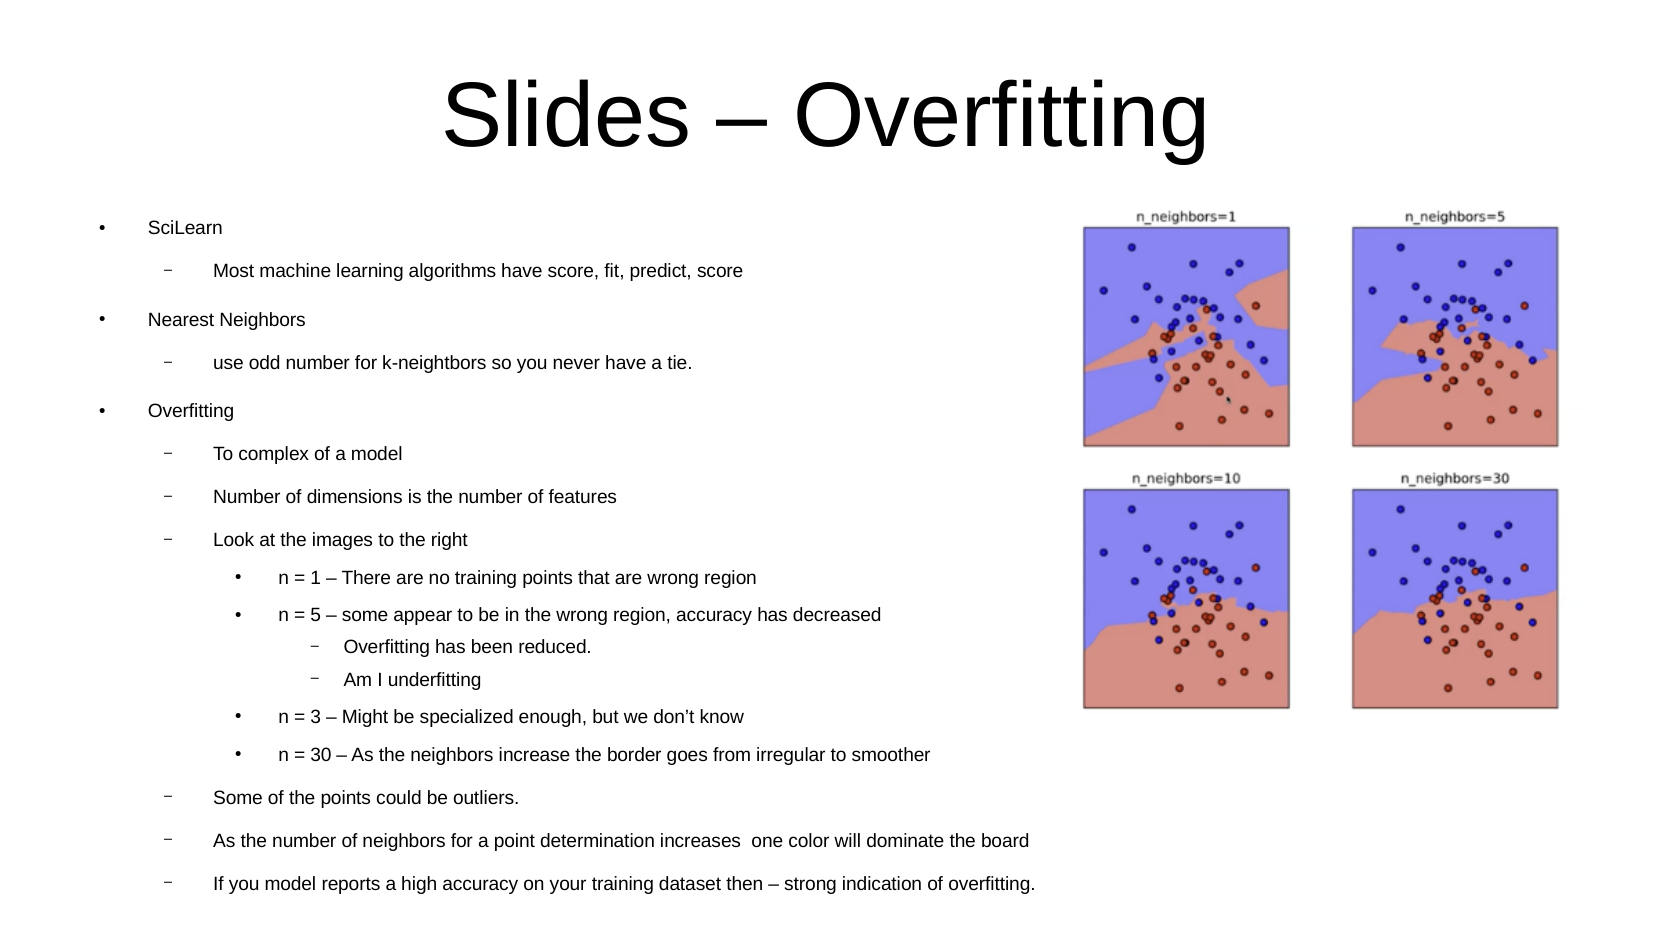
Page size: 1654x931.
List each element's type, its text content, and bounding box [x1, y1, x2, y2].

list SciLearn Most machine learning algorithms have score, fit, predict, score Nearest Neighbors use odd number for k-neightbors so you never have a tie. Overfitting To complex of a model Number of dimensions is the number of features Look at the images to the right n = 1 – There are no training points that are wrong region n = 5 – some appear to be in the wrong region, accuracy has decreased Overfitting has been reduced. Am I underfitting n = 3 – Might be specialized enough, but we don’t know n = 30 – As the neighbors increase the border goes from irregular to smoother Some of the points could be outliers. As the number of neighbors for a point determination increases one color will dominate the board If you model reports a high accuracy on your training dataset then – strong indication of overfitting. [82, 217, 1636, 901]
picture [1028, 179, 1591, 739]
title Slides – Overfitting [82, 37, 1571, 193]
